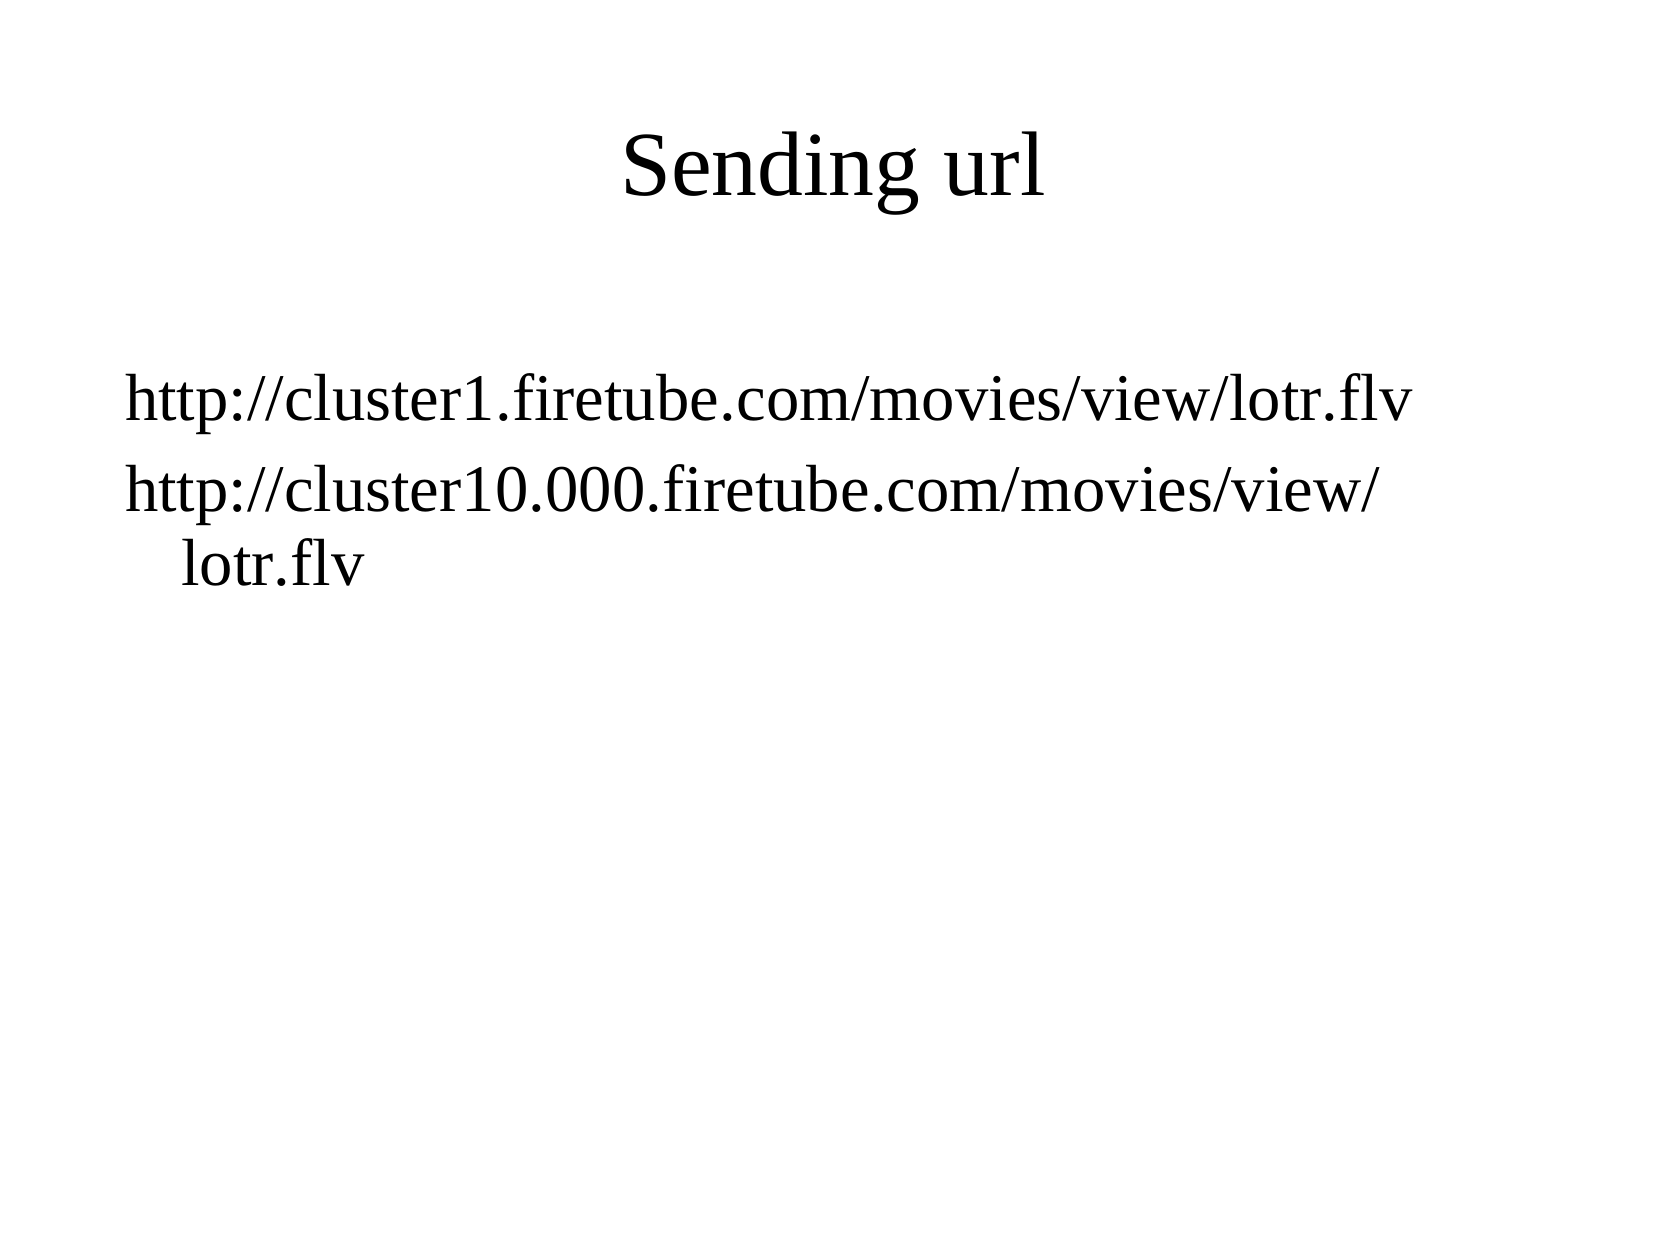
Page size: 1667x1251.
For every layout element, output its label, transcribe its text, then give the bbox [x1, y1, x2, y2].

list http://cluster1.firetube.com/movies/view/lotr.flv http://cluster10.000.firetube.com/movies/view/lotr.flv [124, 360, 1542, 1097]
title Sending url [124, 113, 1542, 317]
